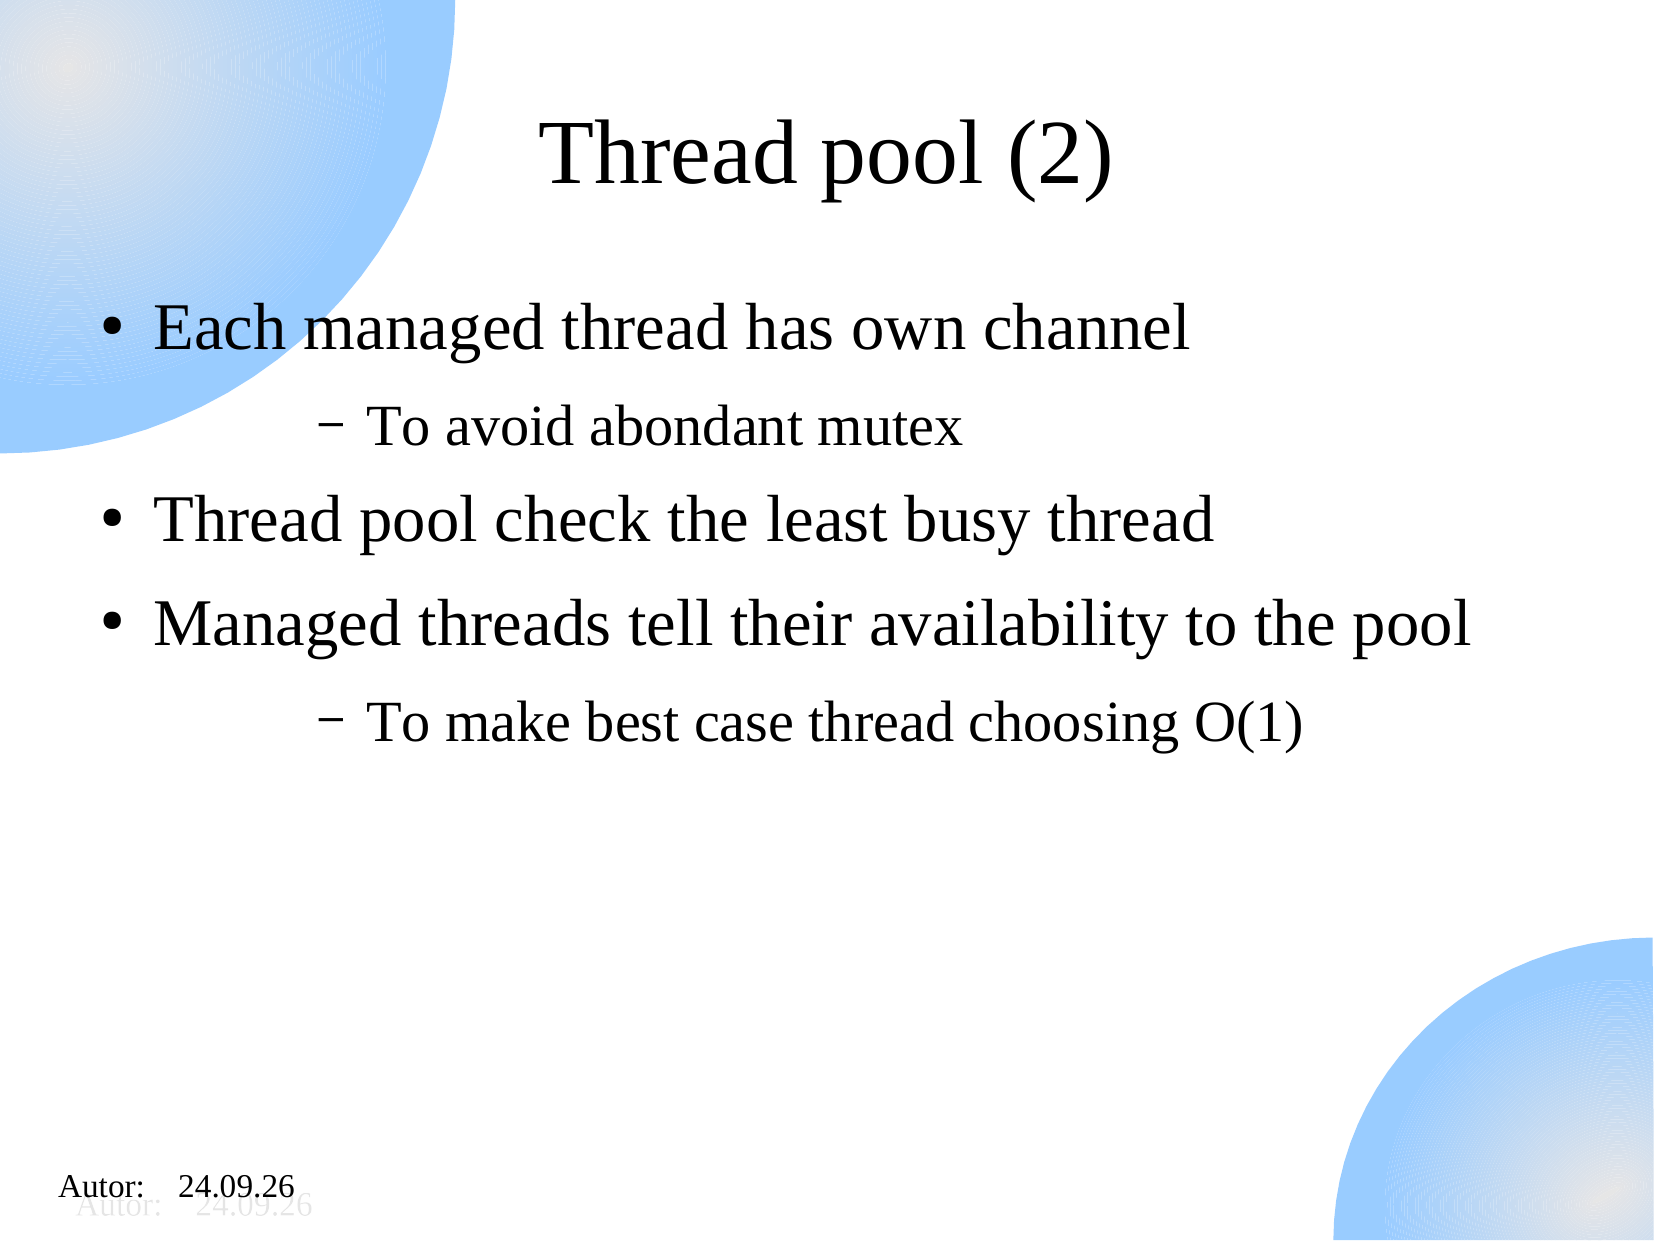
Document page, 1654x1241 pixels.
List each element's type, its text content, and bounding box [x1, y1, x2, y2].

title Thread pool (2) [82, 49, 1571, 257]
list Each managed thread has own channel To avoid abondant mutex Thread pool check the least busy thread Managed threads tell their availability to the pool To make best case thread choosing O(1) [82, 290, 1571, 1010]
